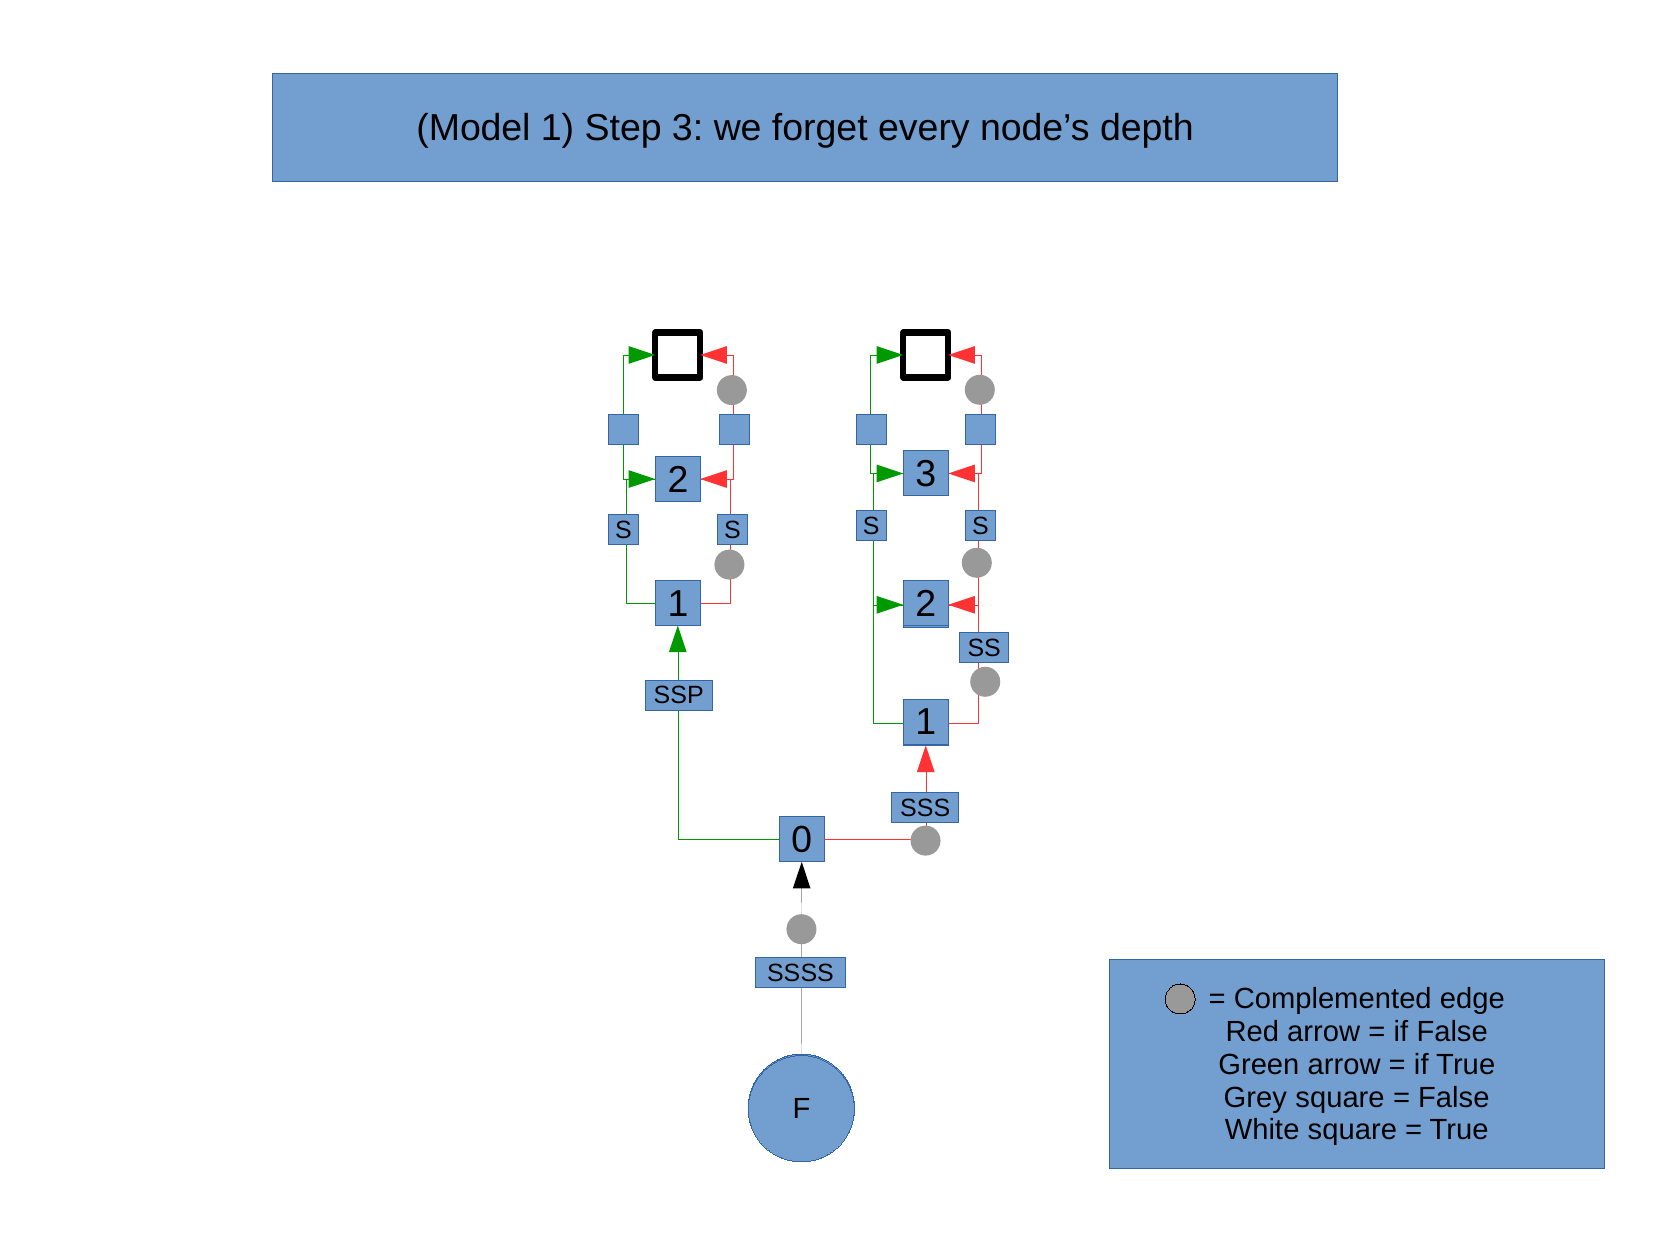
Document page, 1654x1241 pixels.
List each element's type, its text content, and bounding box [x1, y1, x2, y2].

text_box [786, 914, 817, 945]
text_box [714, 549, 745, 580]
text_box [964, 374, 995, 405]
text_box SSP [645, 680, 713, 711]
text_box SS [959, 632, 1009, 663]
text_box S [856, 510, 887, 541]
text_box F [748, 1055, 855, 1162]
text_box 0 [779, 816, 825, 862]
text_box 1 [903, 699, 949, 745]
text_box [961, 547, 992, 578]
text_box [719, 414, 750, 445]
text_box 2 [903, 580, 949, 626]
text_box [1165, 983, 1196, 1014]
text_box S [608, 514, 639, 545]
text_box S [965, 510, 996, 541]
text_box S [717, 514, 748, 545]
text_box SSSS [755, 957, 846, 988]
text_box [608, 414, 639, 445]
text_box [965, 414, 996, 445]
text_box [716, 375, 747, 406]
text_box 2 [655, 456, 701, 502]
text_box 3 [903, 450, 949, 496]
text_box [856, 414, 887, 445]
text_box = Complemented edge Red arrow = if False Green arrow = if True Grey square = False White square = True [1109, 959, 1605, 1169]
text_box [655, 332, 701, 378]
text_box (Model 1) Step 3: we forget every node’s depth [272, 73, 1338, 182]
text_box [970, 666, 1001, 697]
text_box [903, 332, 949, 378]
text_box SSS [891, 792, 959, 823]
text_box [910, 825, 941, 856]
text_box 1 [655, 580, 701, 626]
